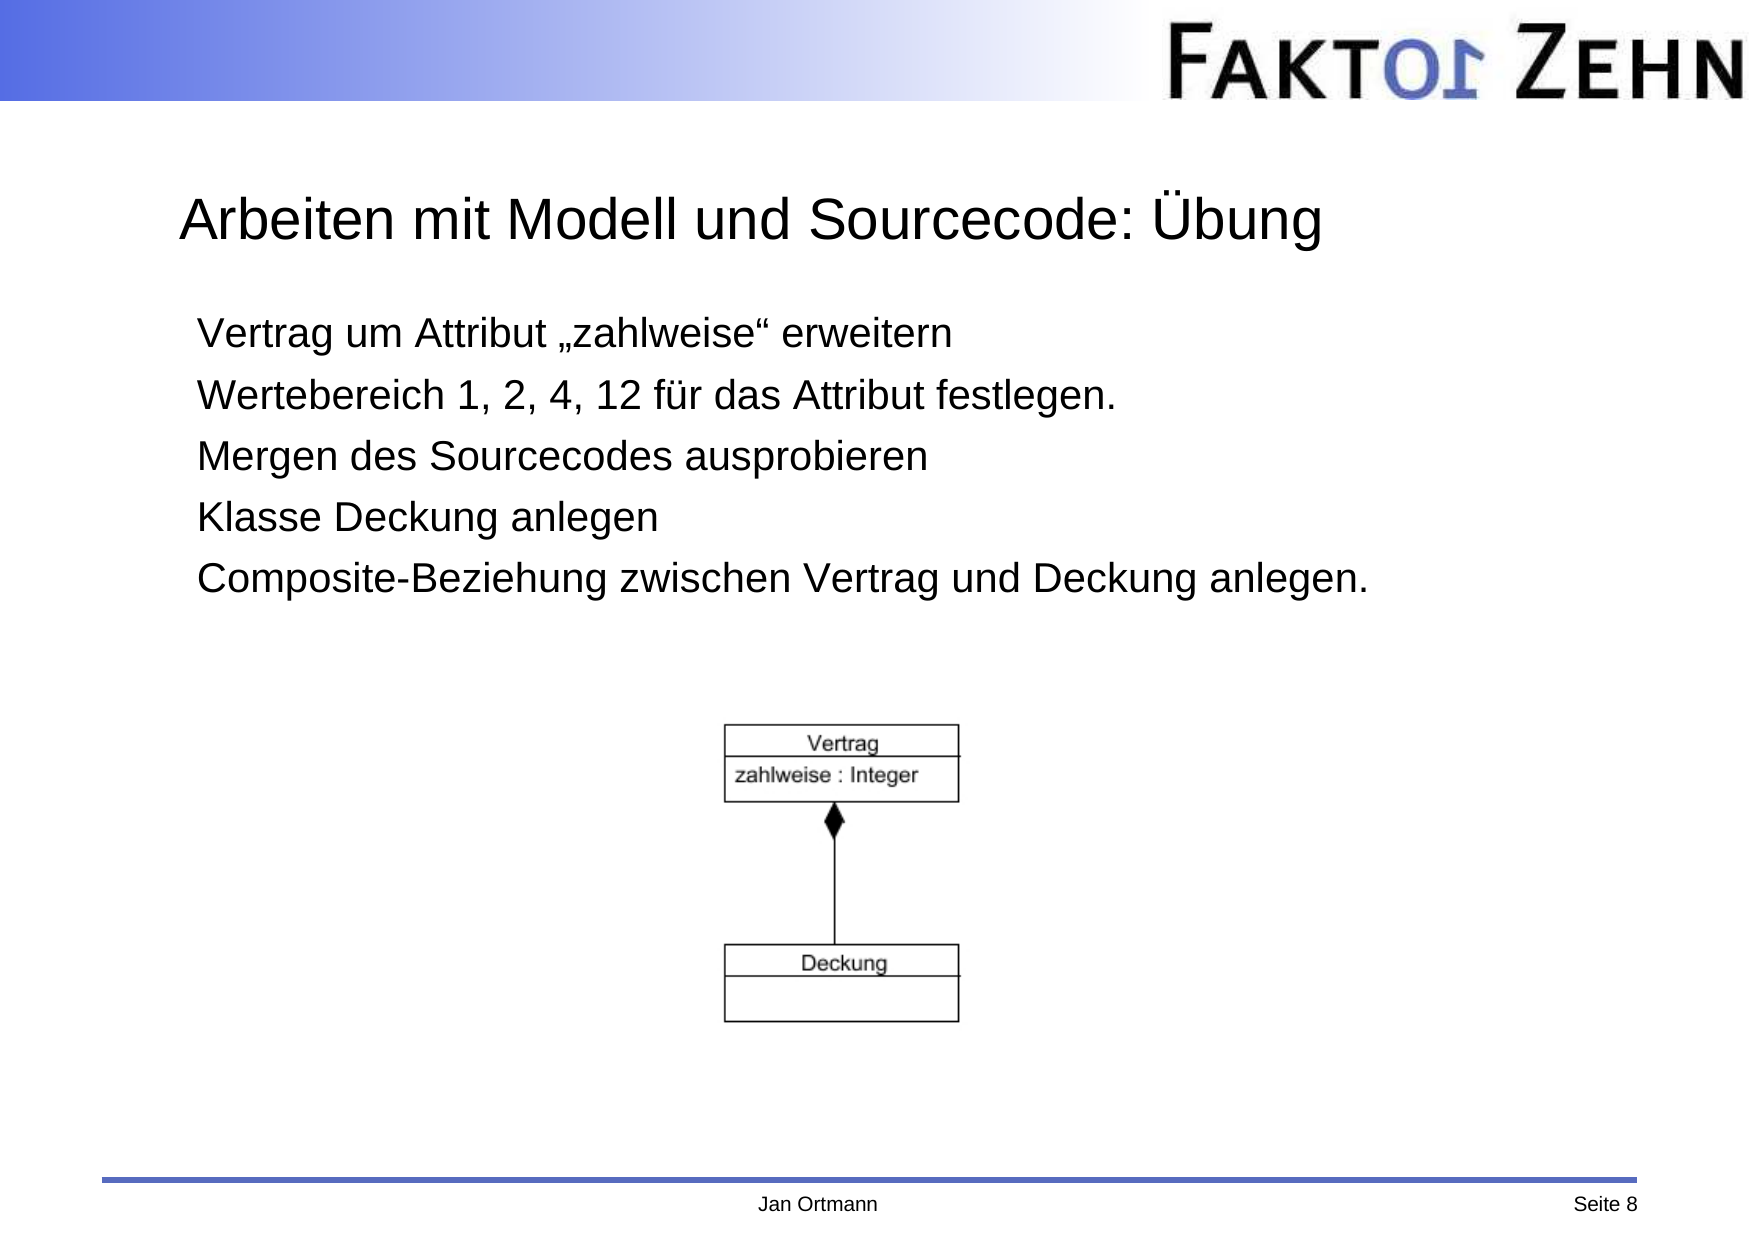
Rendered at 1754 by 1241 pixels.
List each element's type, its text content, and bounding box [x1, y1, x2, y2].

title Arbeiten mit Modell und Sourcecode: Übung [179, 142, 1576, 296]
list Vertrag um Attribut „zahlweise“ erweitern Wertebereich 1, 2, 4, 12 für das Attribut festlegen. Mergen des Sourcecodes ausprobieren Klasse Deckung anlegen Composite-Beziehung zwischen Vertrag und Deckung anlegen. [179, 310, 1576, 1078]
picture [693, 693, 991, 1054]
picture [1162, 7, 1752, 100]
